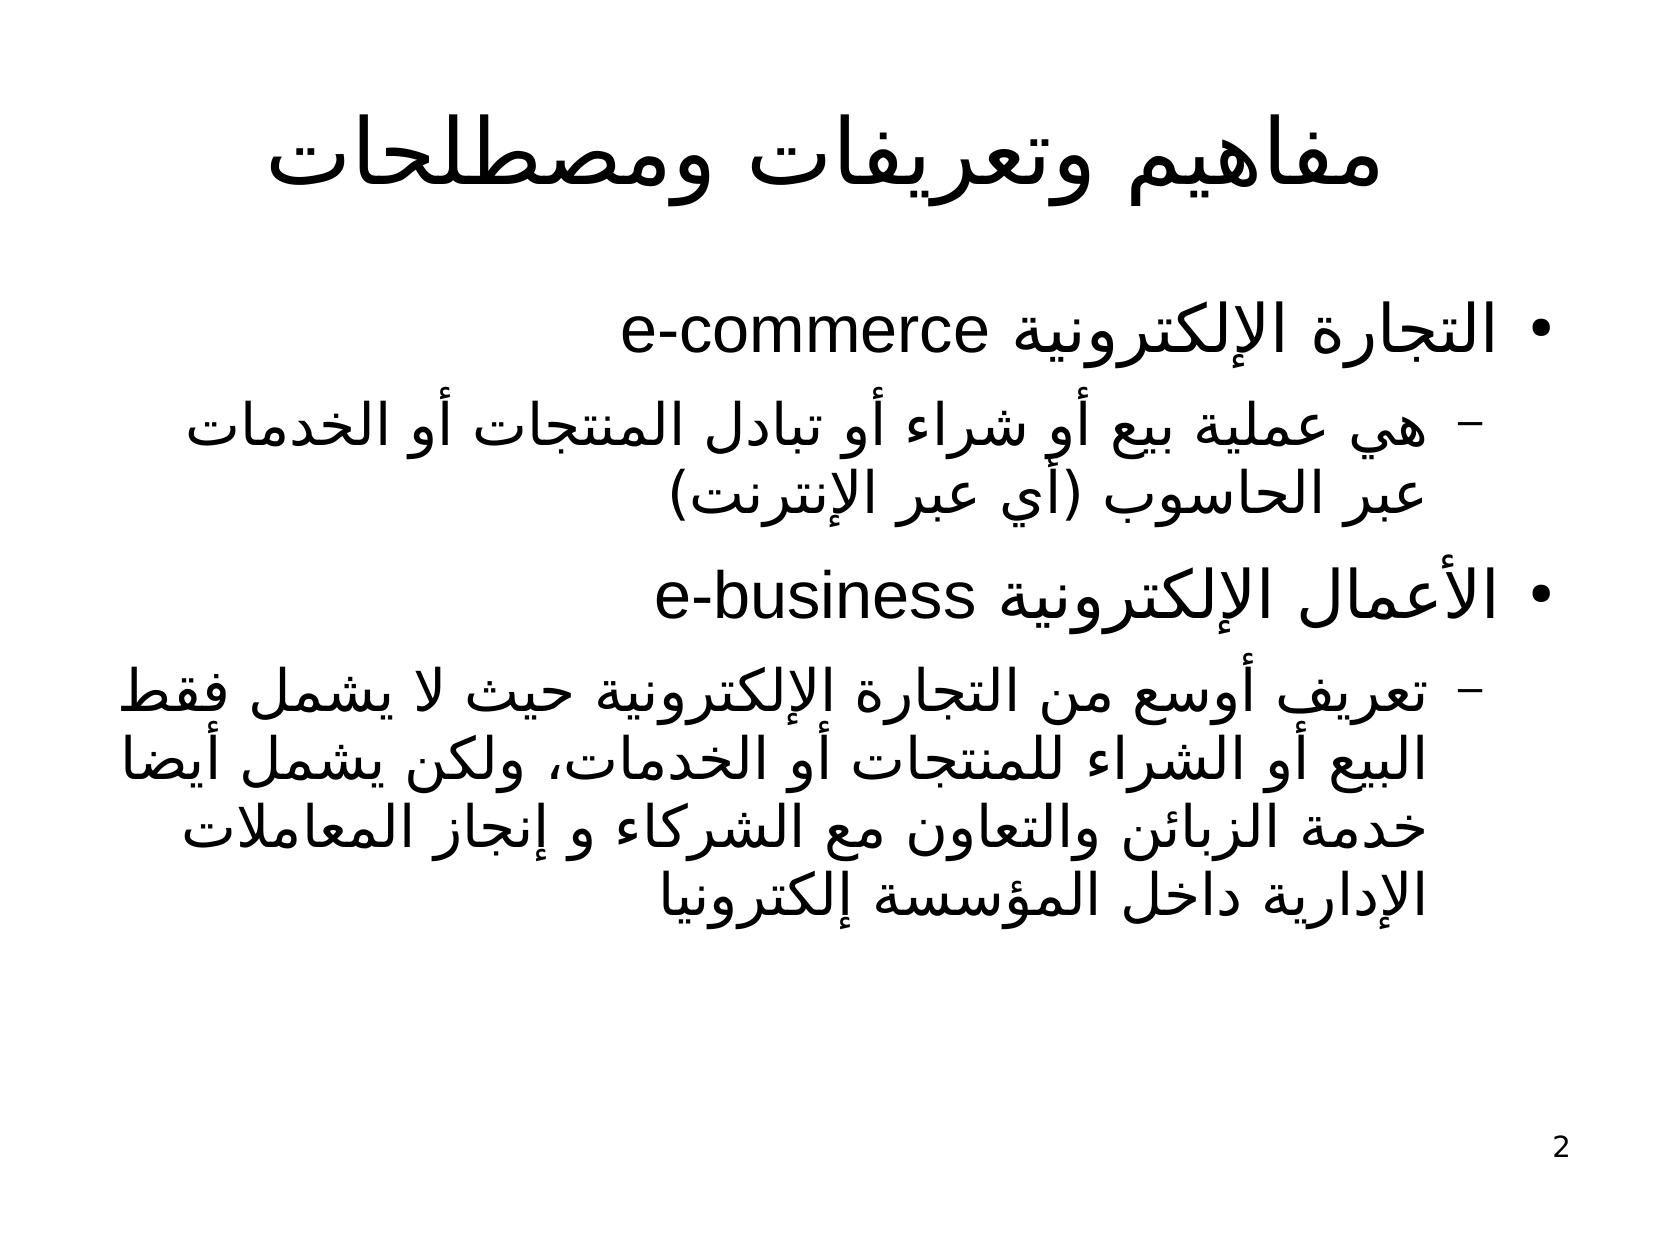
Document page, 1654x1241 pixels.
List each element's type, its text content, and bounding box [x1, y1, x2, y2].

list التجارة الإلكترونية e-commerce هي عملية بيع أو شراء أو تبادل المنتجات أو الخدمات عبر الحاسوب (أي عبر الإنترنت) الأعمال الإلكترونية e-business تعريف أوسع من التجارة الإلكترونية حيث لا يشمل فقط البيع أو الشراء للمنتجات أو الخدمات، ولكن يشمل أيضا خدمة الزبائن والتعاون مع الشركاء و إنجاز المعاملات الإدارية داخل المؤسسة إلكترونيا [82, 290, 1571, 1010]
title مفاهيم وتعريفات ومصطلحات [82, 49, 1571, 257]
